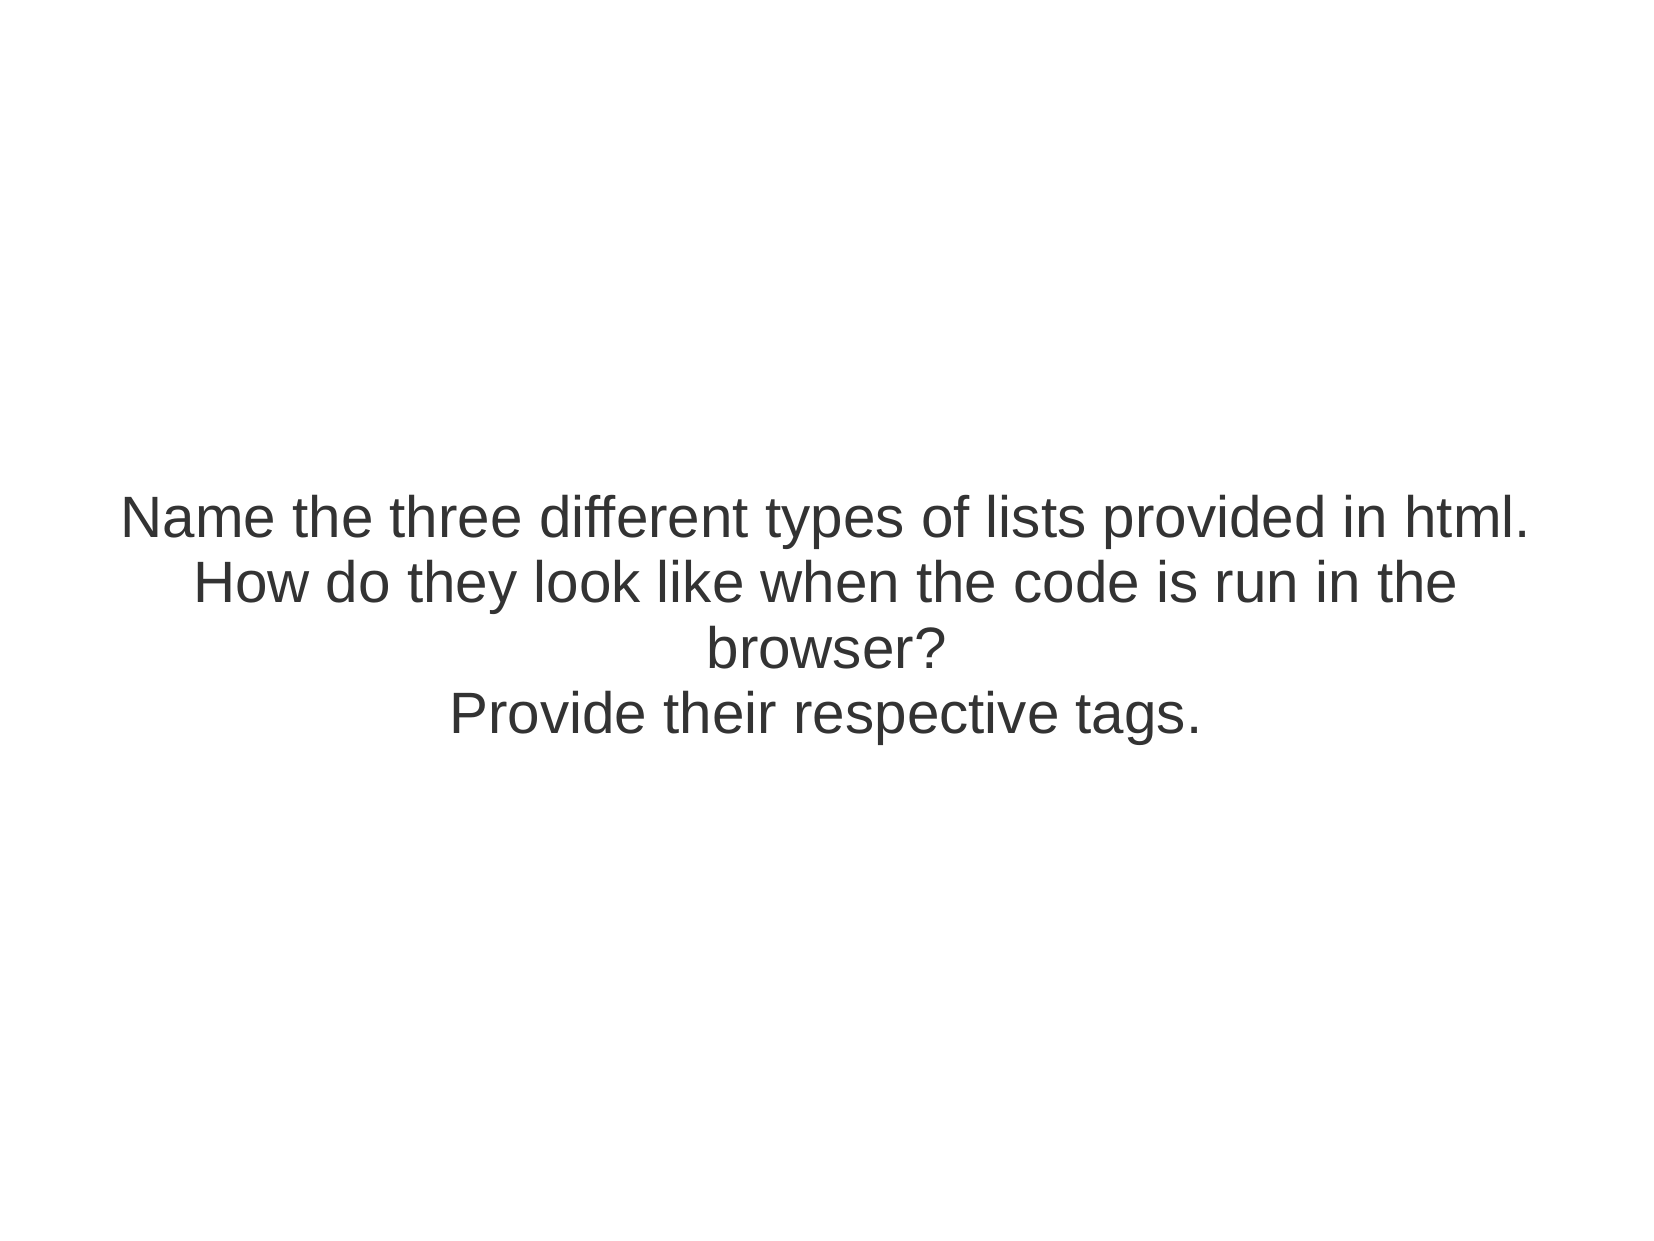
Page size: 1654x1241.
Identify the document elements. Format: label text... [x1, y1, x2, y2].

subtitle Name the three different types of lists provided in html. How do they look like when the code is run in the browser? Provide their respective tags. [82, 49, 1571, 1182]
